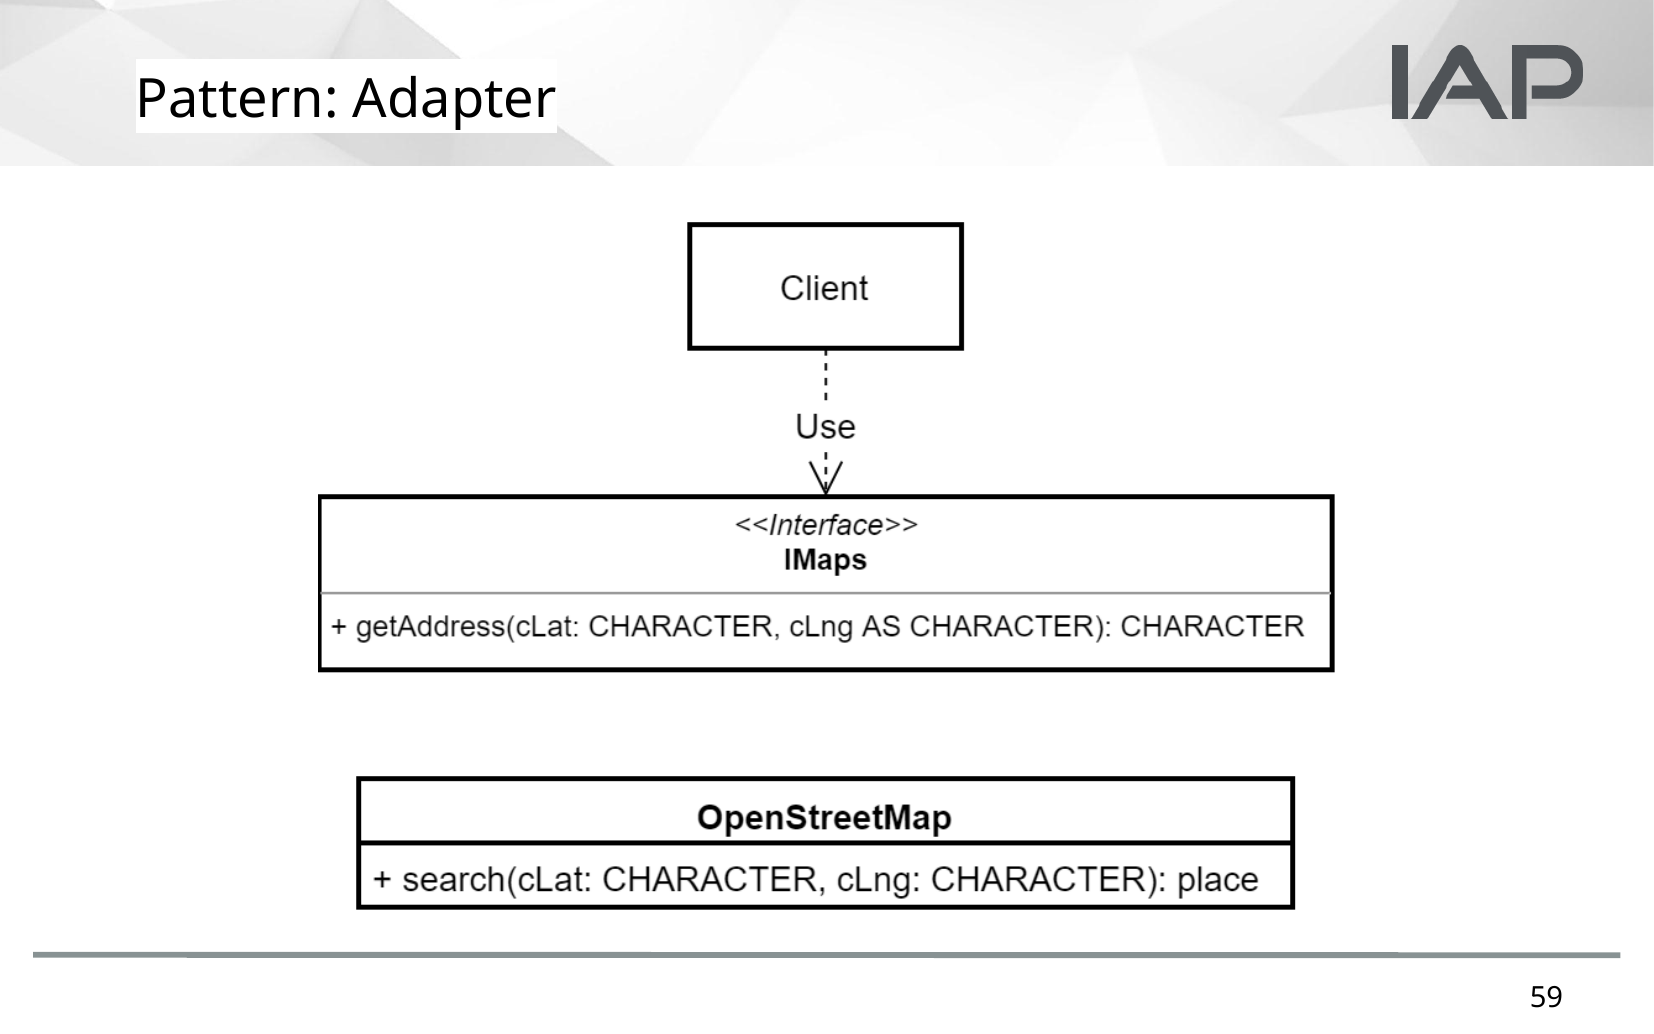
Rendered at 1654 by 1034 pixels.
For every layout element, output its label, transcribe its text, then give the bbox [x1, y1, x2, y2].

title Pattern: Adapter [135, 41, 1264, 152]
picture [318, 221, 1336, 916]
picture [0, 0, 1654, 166]
